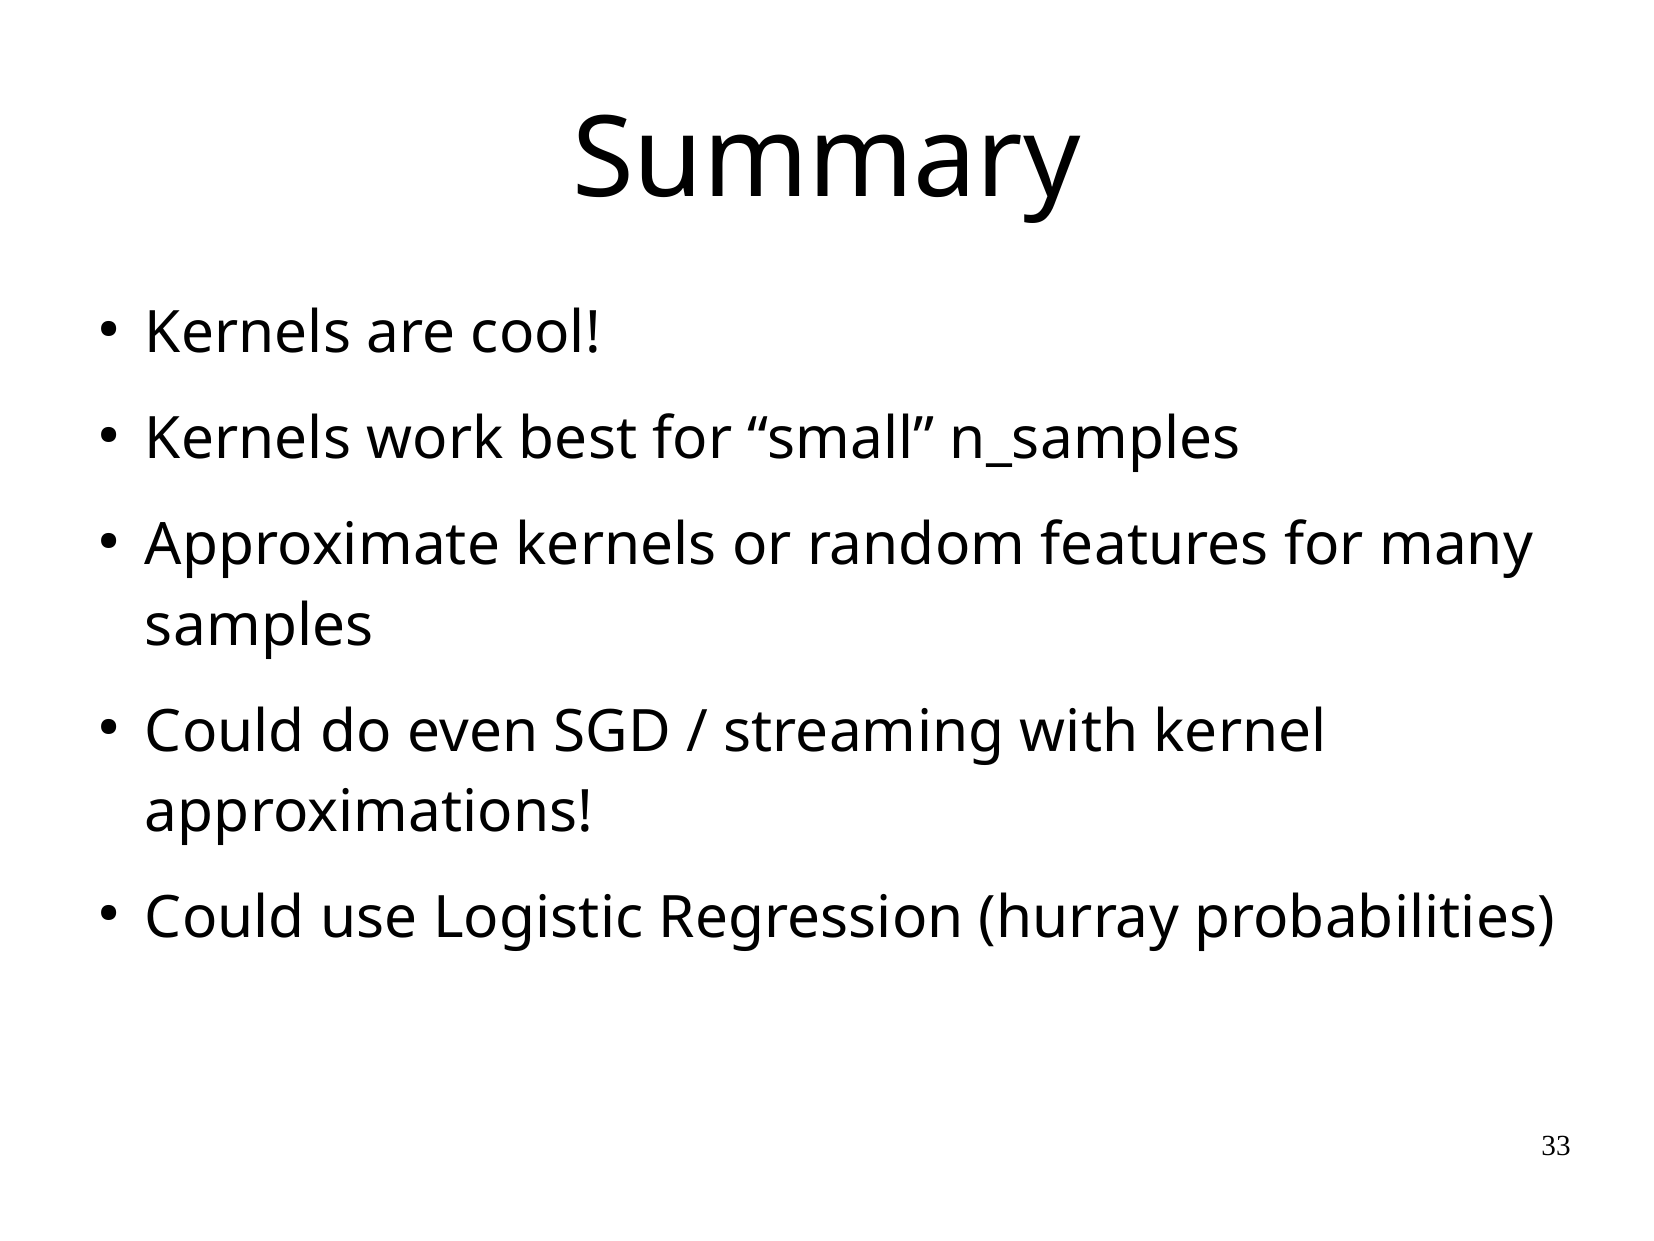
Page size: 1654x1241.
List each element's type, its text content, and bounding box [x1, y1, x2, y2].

title Summary [82, 49, 1571, 257]
list Kernels are cool! Kernels work best for “small” n_samples Approximate kernels or random features for many samples Could do even SGD / streaming with kernel approximations! Could use Logistic Regression (hurray probabilities) [82, 290, 1571, 1010]
